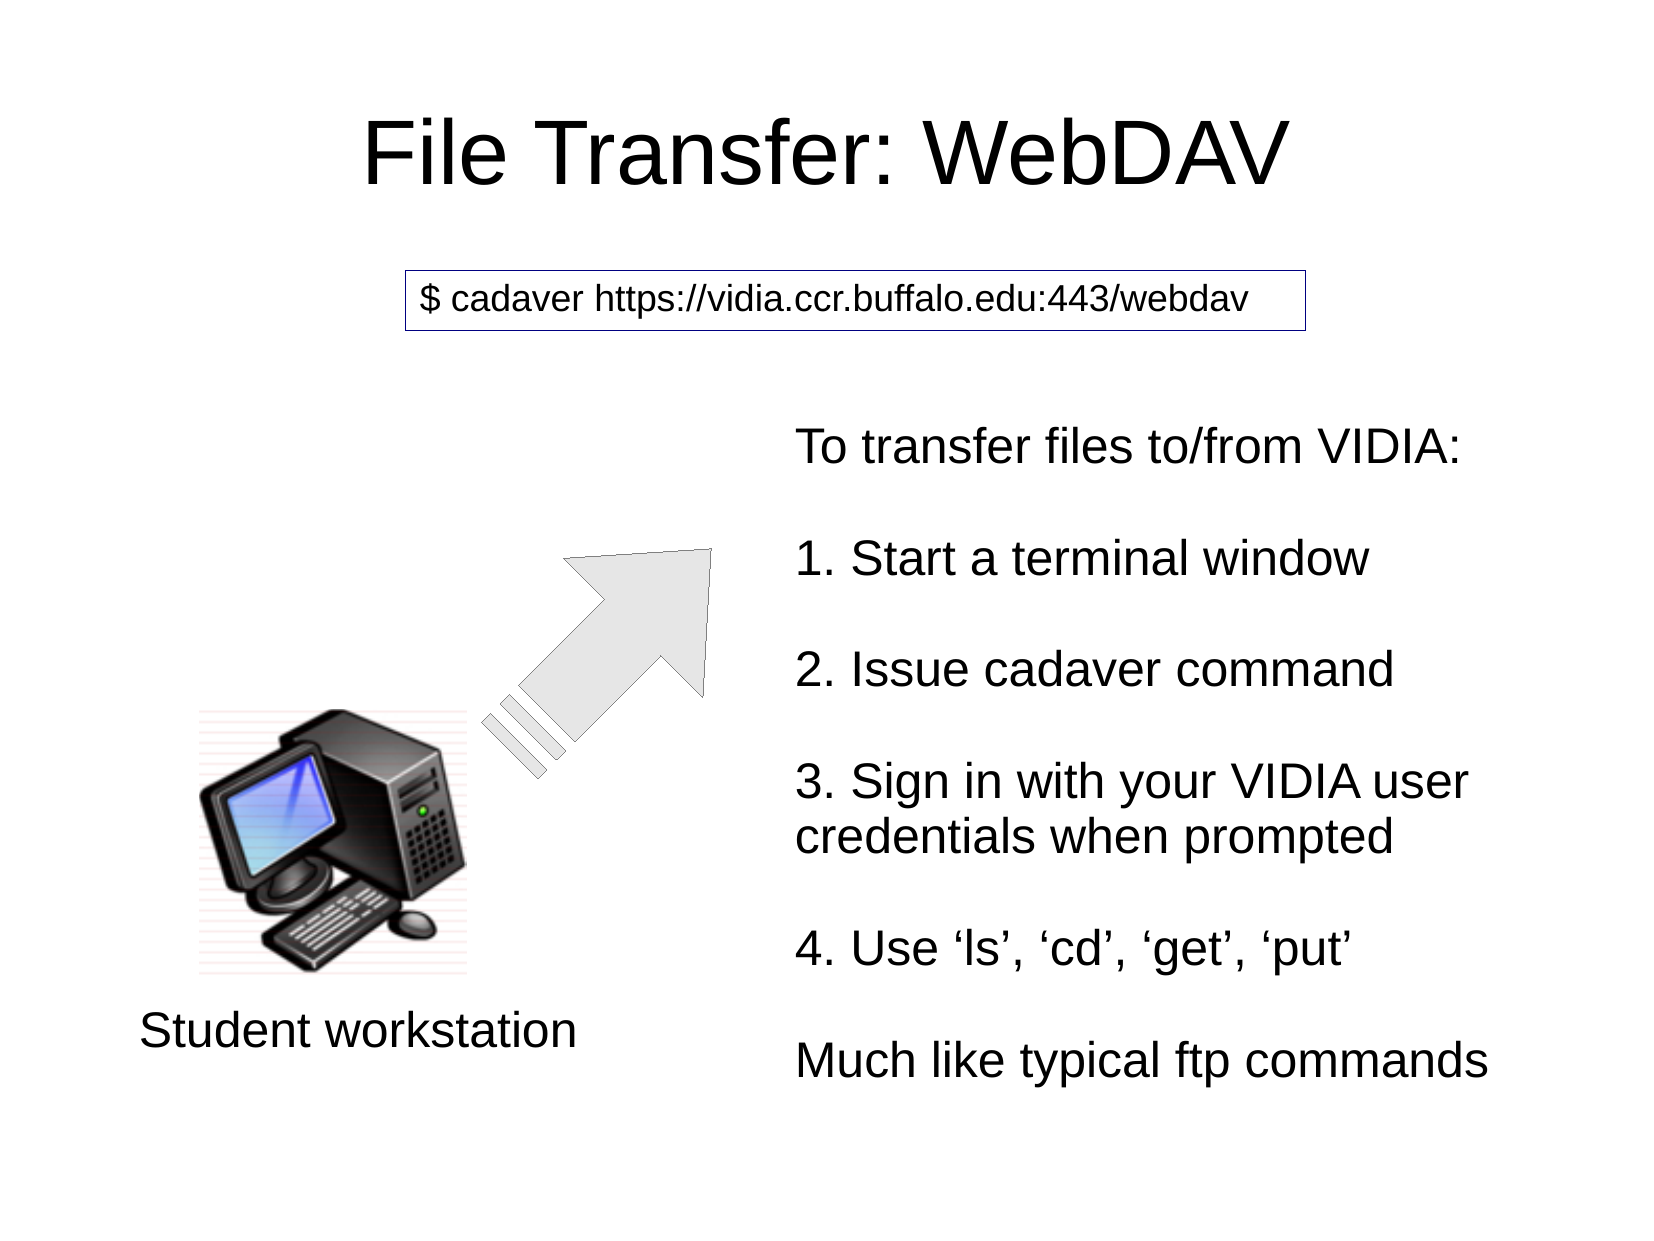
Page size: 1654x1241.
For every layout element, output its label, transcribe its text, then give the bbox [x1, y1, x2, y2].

text_box $ cadaver https://vidia.ccr.buffalo.edu:443/webdav [405, 270, 1306, 331]
title File Transfer: WebDAV [82, 49, 1571, 257]
text_box [500, 694, 566, 760]
text_box To transfer files to/from VIDIA: 1. Start a terminal window 2. Issue cadaver command 3. Sign in with your VIDIA user credentials when prompted 4. Use ‘ls’, ‘cd’, ‘get’, ‘put’ Much like typical ftp commands [780, 411, 1546, 1096]
text_box Student workstation [124, 994, 593, 1066]
picture [199, 709, 467, 977]
text_box [518, 548, 712, 742]
text_box [481, 713, 547, 779]
